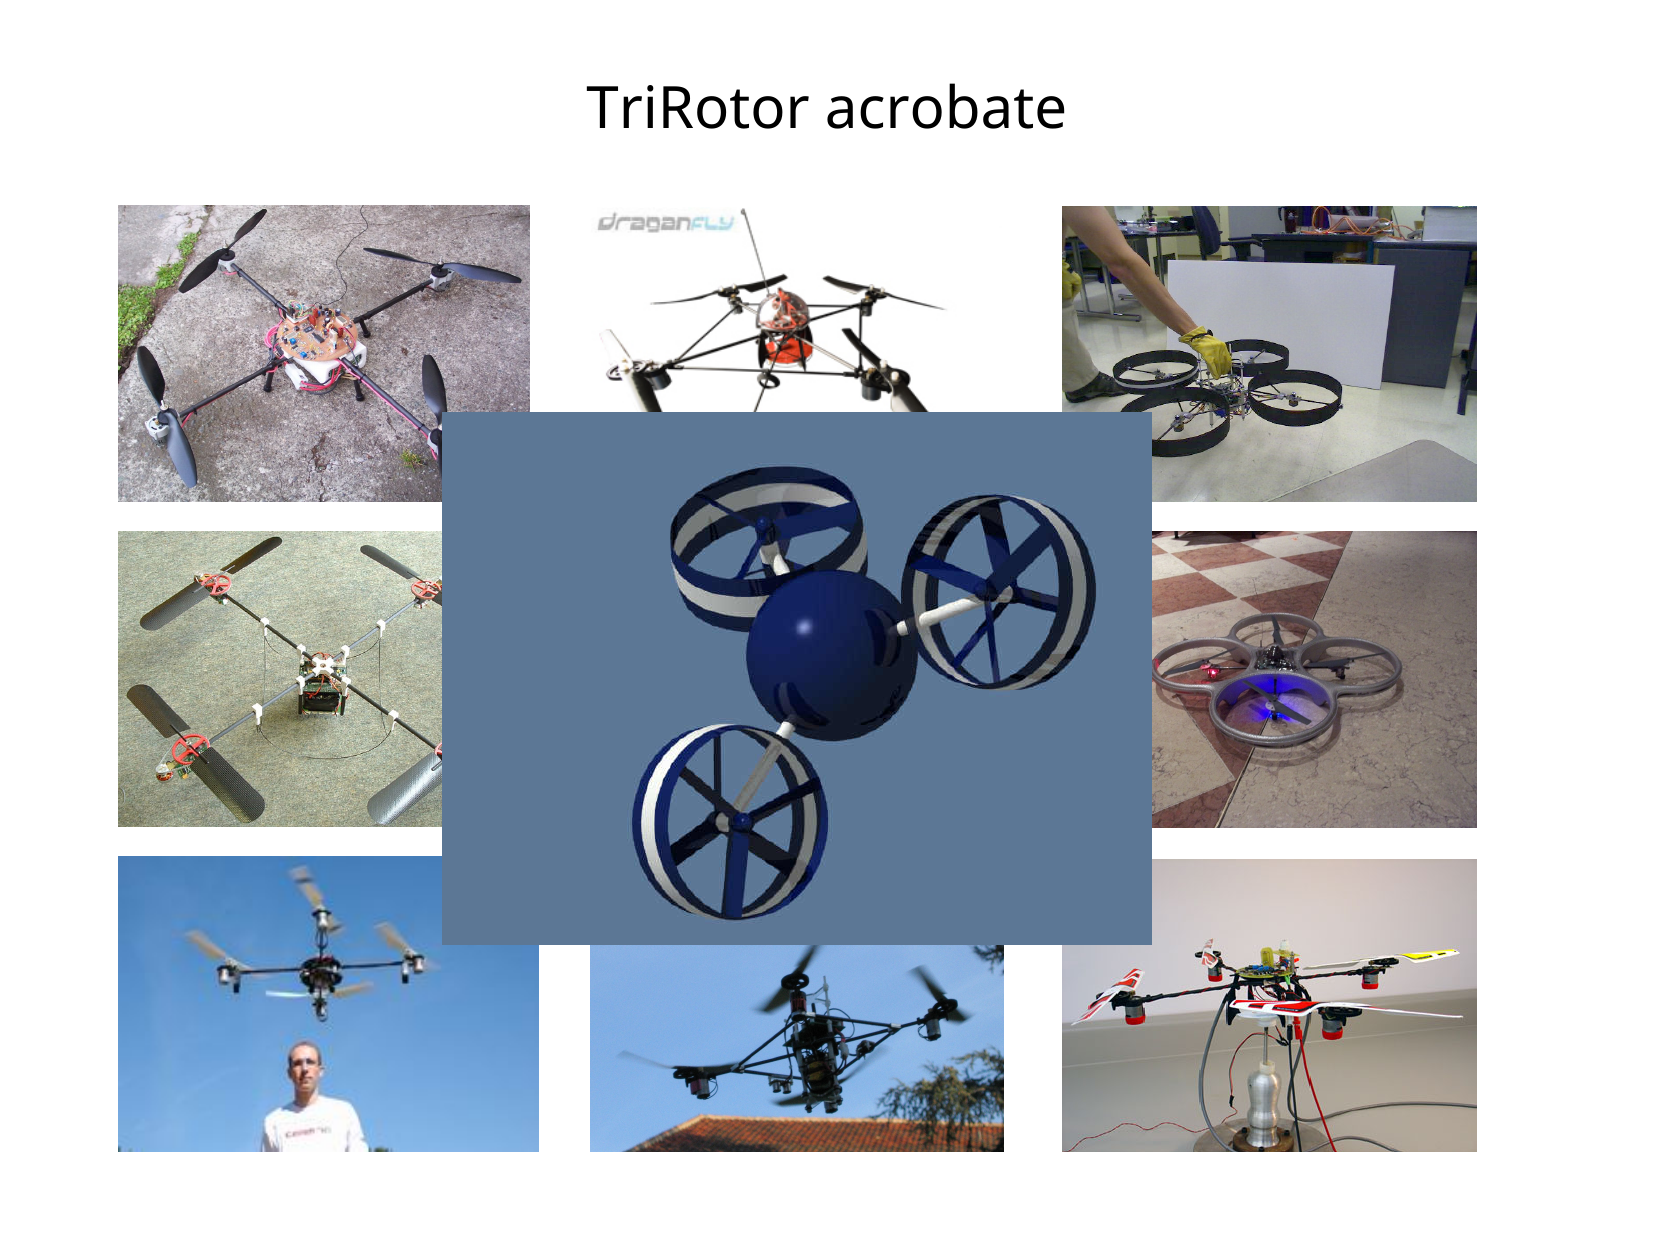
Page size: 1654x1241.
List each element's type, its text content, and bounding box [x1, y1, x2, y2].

picture [118, 205, 1477, 1152]
text_box TriRotor acrobate [177, 59, 1477, 145]
